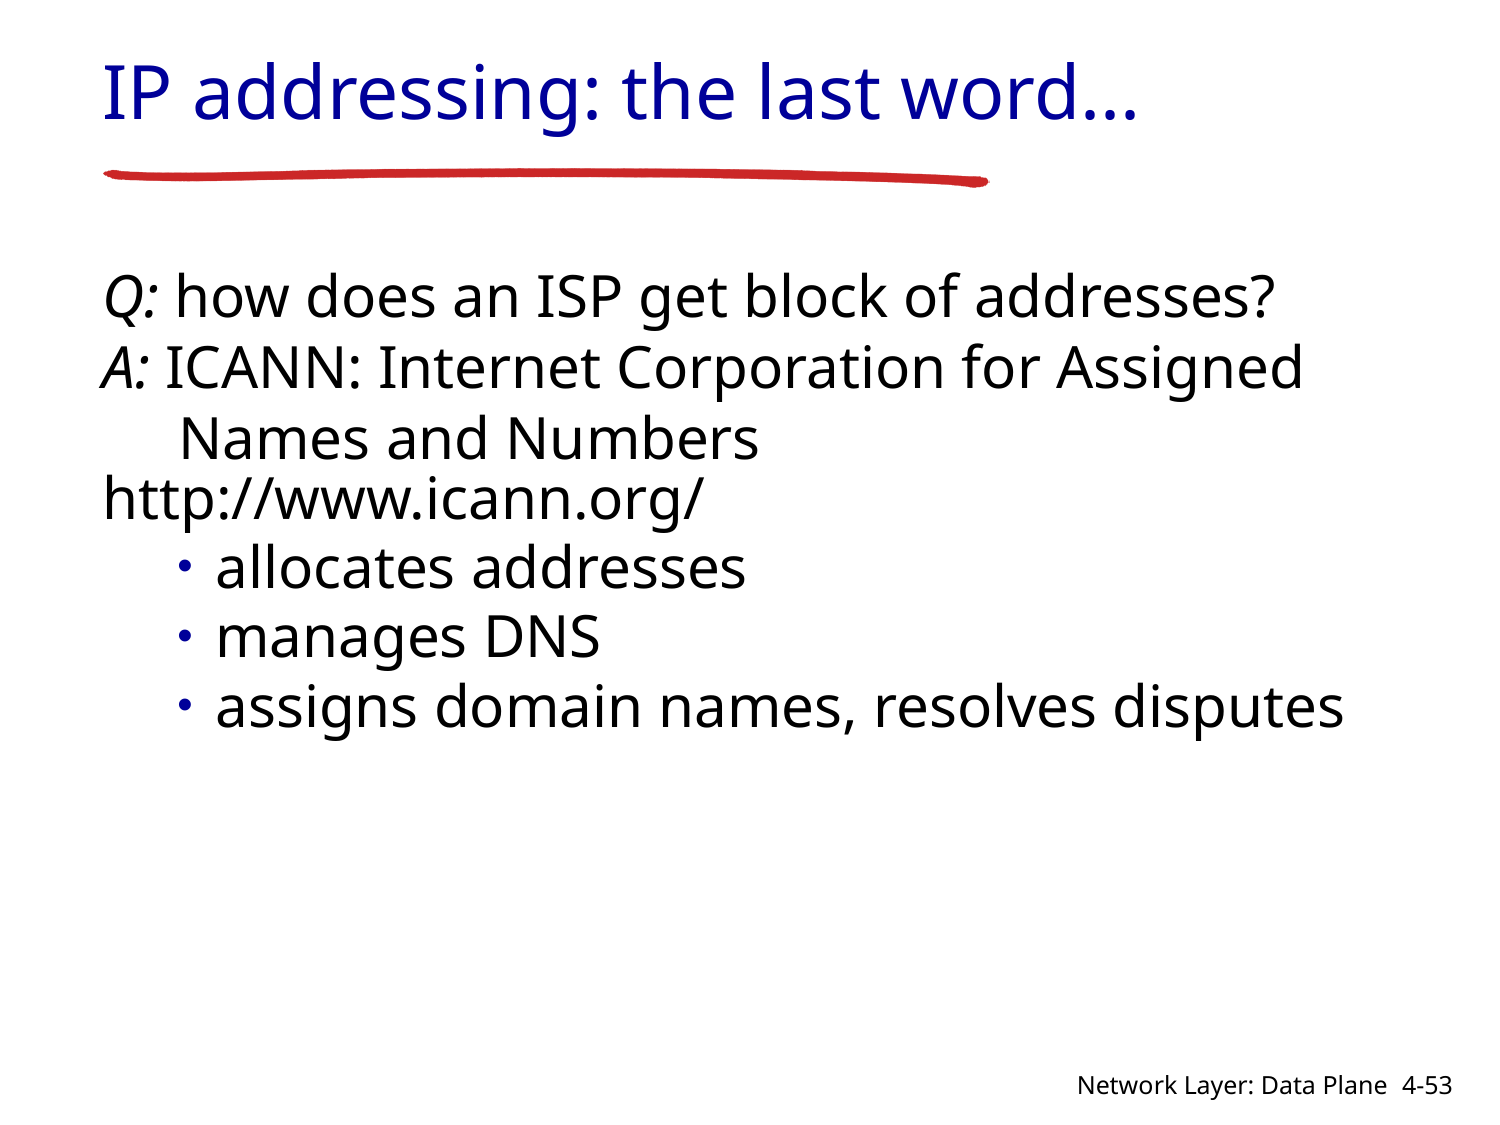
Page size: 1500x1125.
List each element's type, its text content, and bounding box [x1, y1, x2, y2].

footer Network Layer: Data Plane [1045, 1062, 1404, 1102]
slide_number 4-13 [1387, 1062, 1480, 1107]
list Q: how does an ISP get block of addresses? A: ICANN: Internet Corporation for Assigned Names and Numbers http://www.icann.org/ allocates addresses manages DNS assigns domain names, resolves disputes [87, 262, 1363, 1025]
title IP addressing: the last word... [87, 37, 1363, 225]
